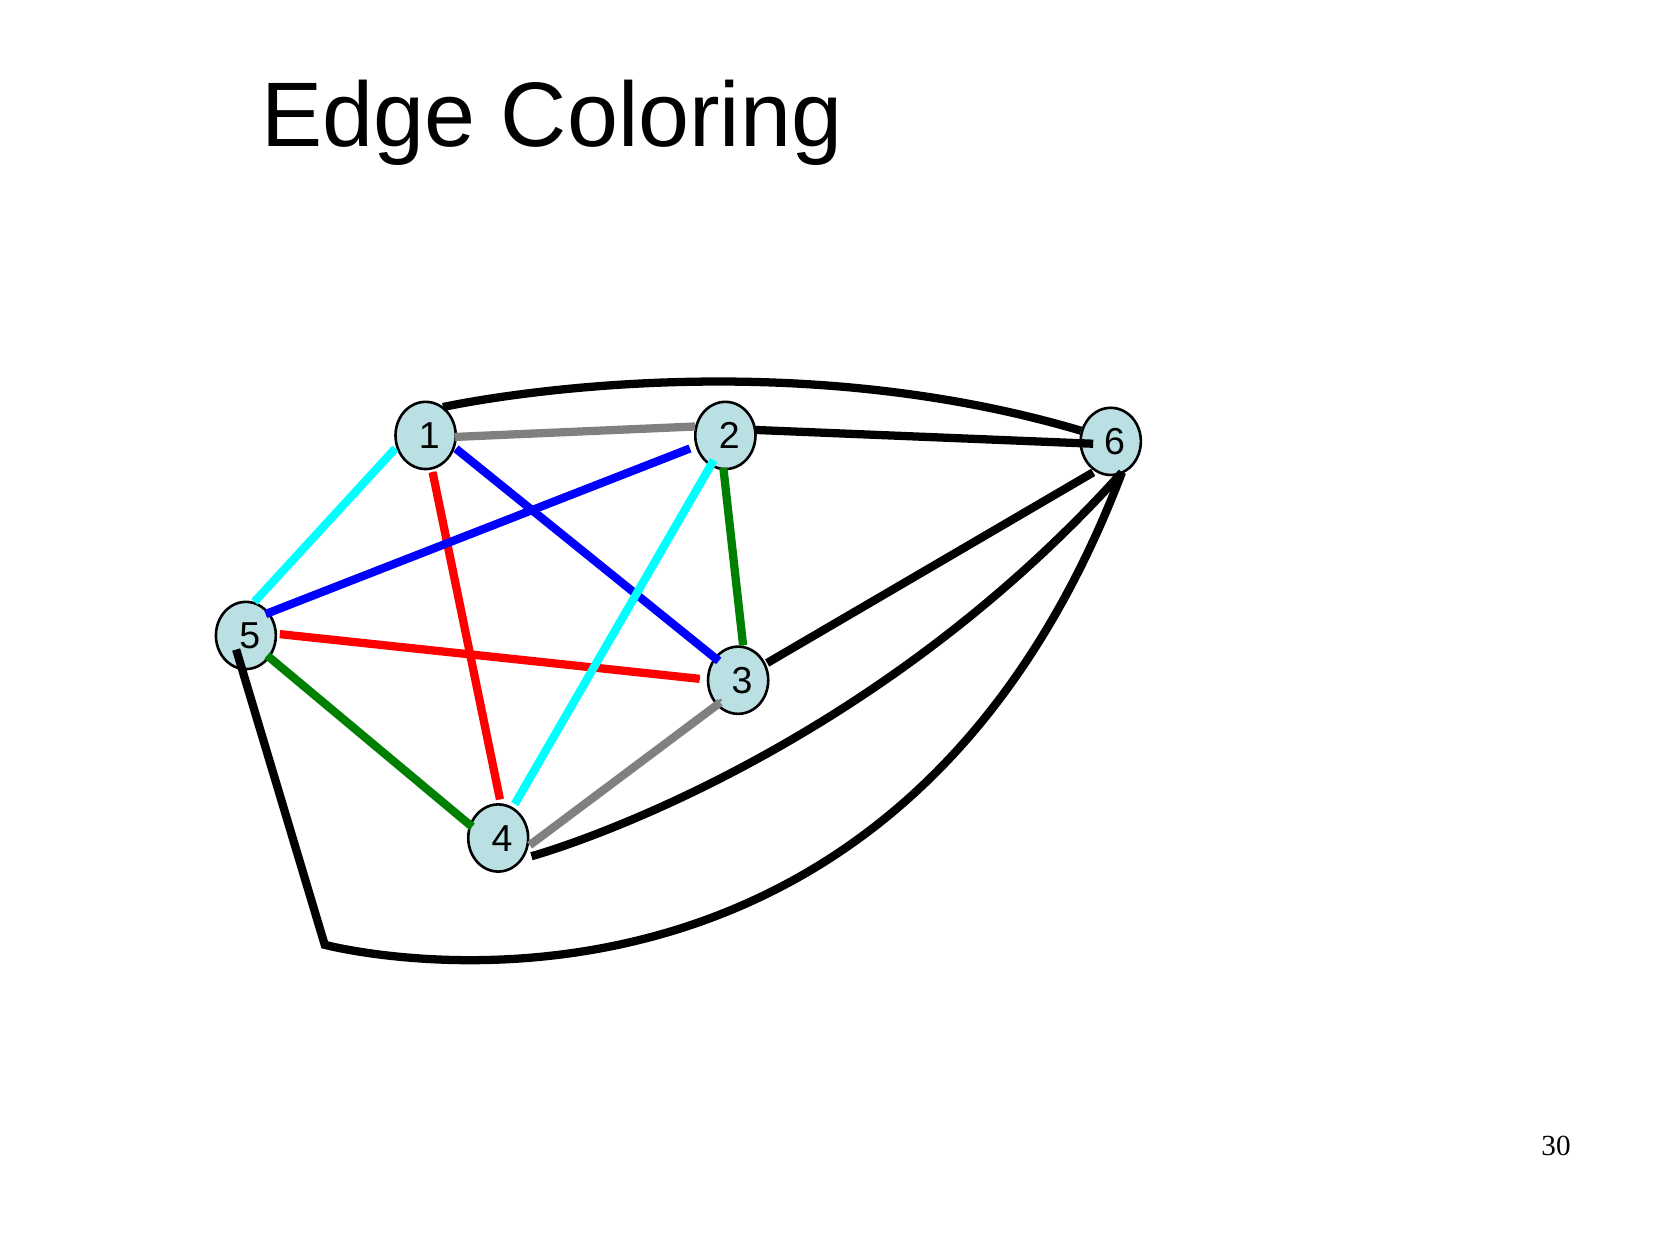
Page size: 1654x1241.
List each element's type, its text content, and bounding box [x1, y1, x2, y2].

text_box 6 [1080, 407, 1141, 475]
text_box 1 [395, 401, 456, 470]
title Edge Coloring [261, 53, 1433, 178]
text_box 5 [215, 601, 276, 670]
text_box 2 [695, 401, 756, 469]
text_box 4 [468, 804, 529, 872]
text_box 3 [708, 646, 769, 714]
